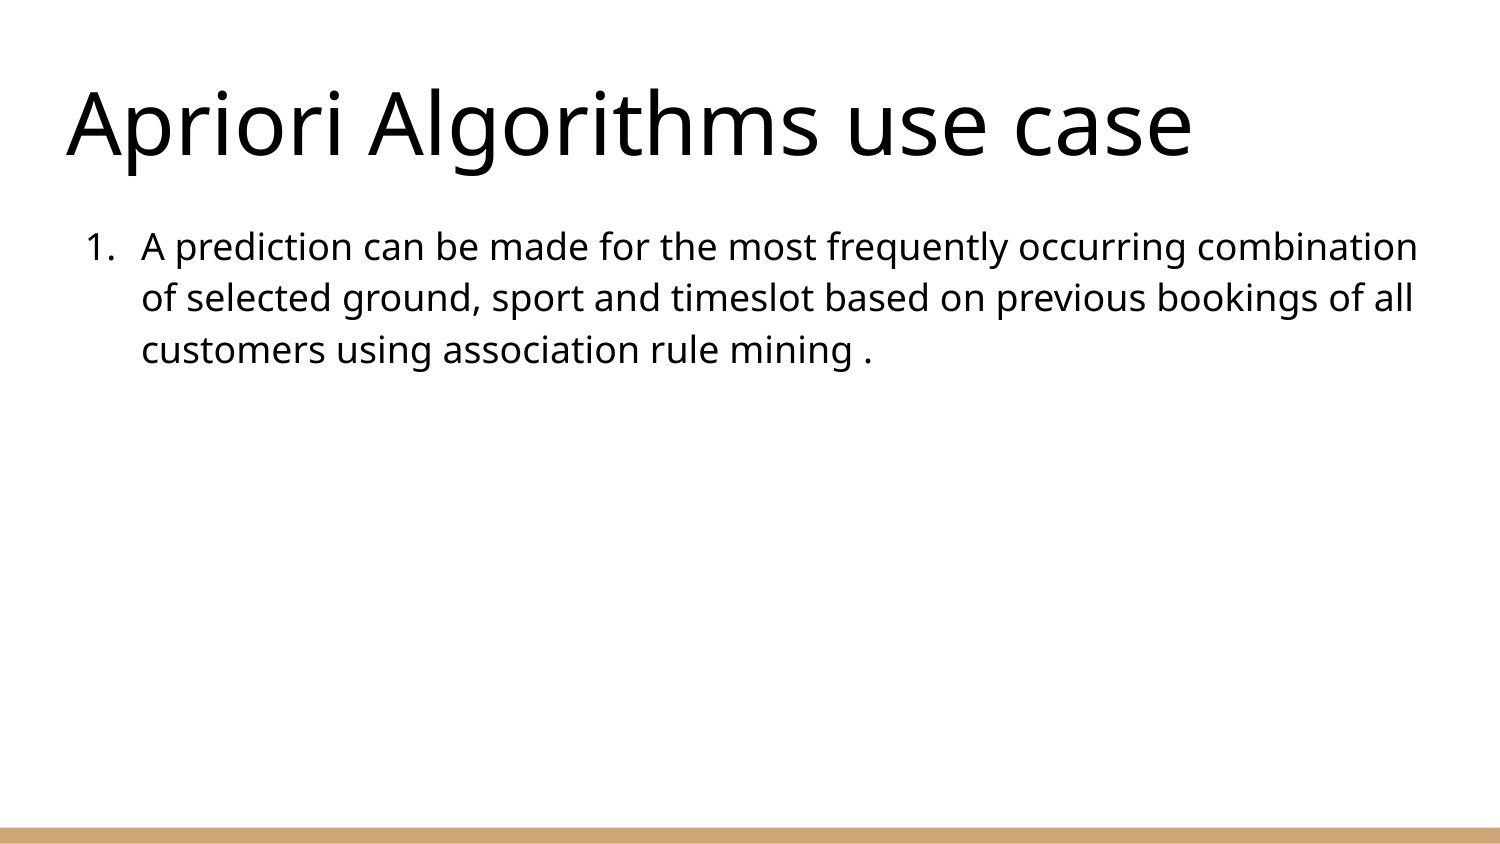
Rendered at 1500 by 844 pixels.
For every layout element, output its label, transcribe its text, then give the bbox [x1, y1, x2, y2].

list A prediction can be made for the most frequently occurring combination of selected ground, sport and timeslot based on previous bookings of all customers using association rule mining . [51, 200, 1449, 752]
title Apriori Algorithms use case [51, 51, 1449, 189]
